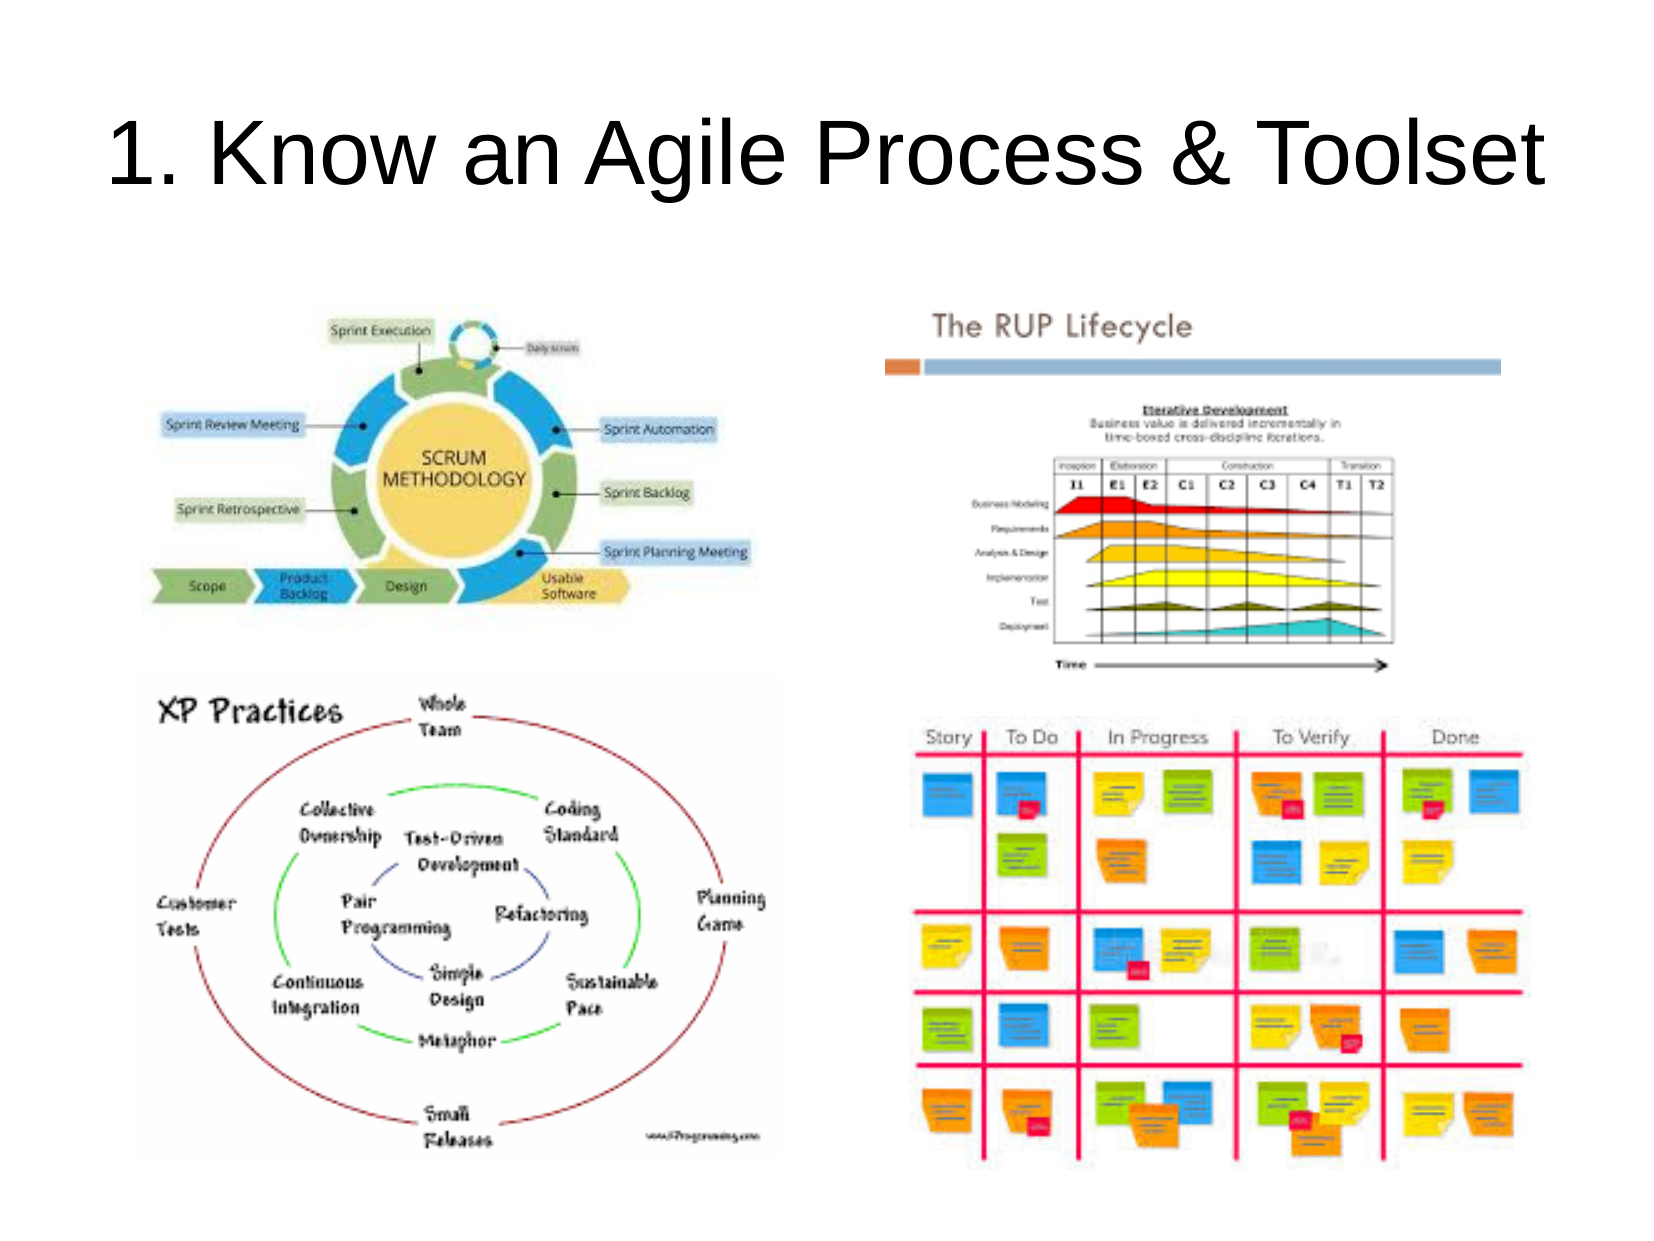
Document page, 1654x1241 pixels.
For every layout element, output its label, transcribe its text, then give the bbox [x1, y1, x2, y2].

picture [135, 674, 781, 1159]
picture [885, 274, 1531, 1171]
picture [141, 303, 776, 631]
title 1. Know an Agile Process & Toolset [82, 49, 1571, 257]
